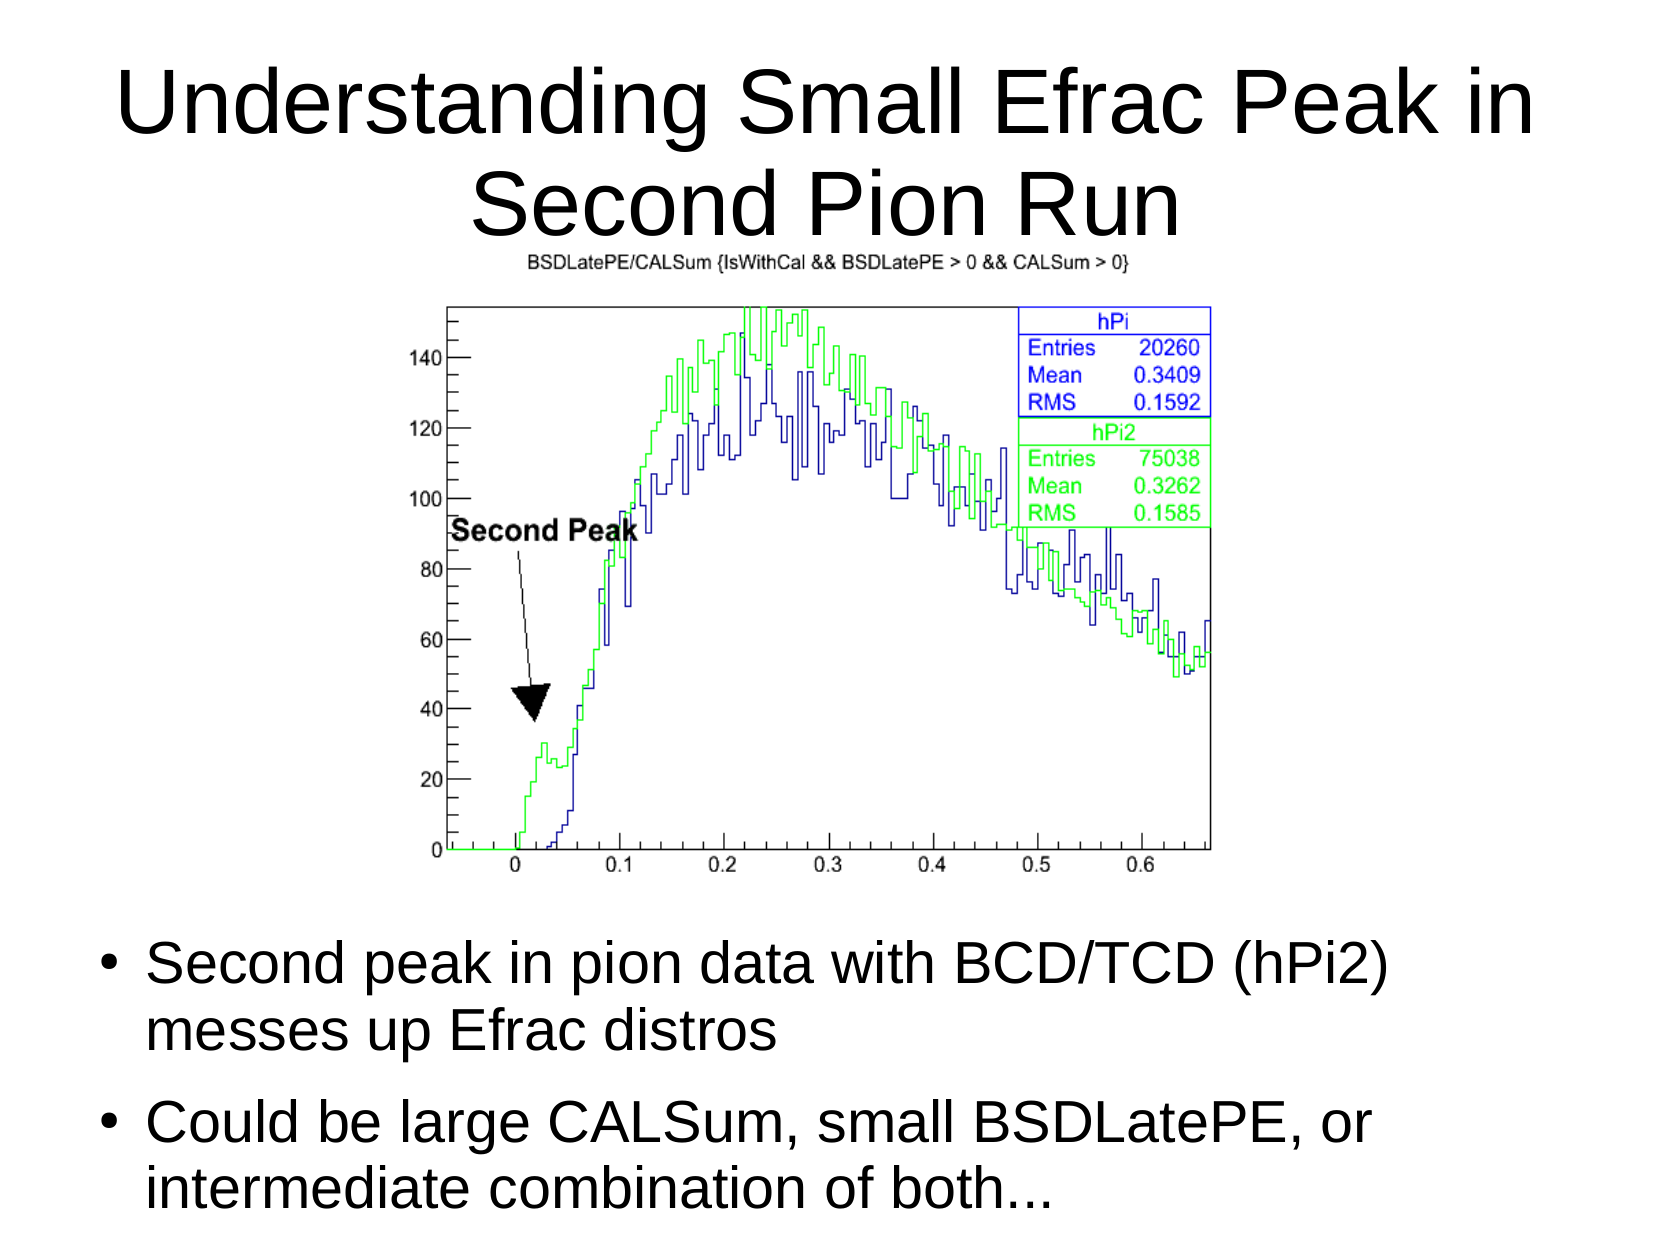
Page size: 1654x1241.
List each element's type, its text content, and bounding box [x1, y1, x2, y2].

list Second peak in pion data with BCD/TCD (hPi2) messes up Efrac distros Could be large CALSum, small BSDLatePE, or intermediate combination of both... [82, 930, 1538, 1223]
title Understanding Small Efrac Peak in Second Pion Run [82, 49, 1571, 257]
picture [352, 239, 1306, 918]
